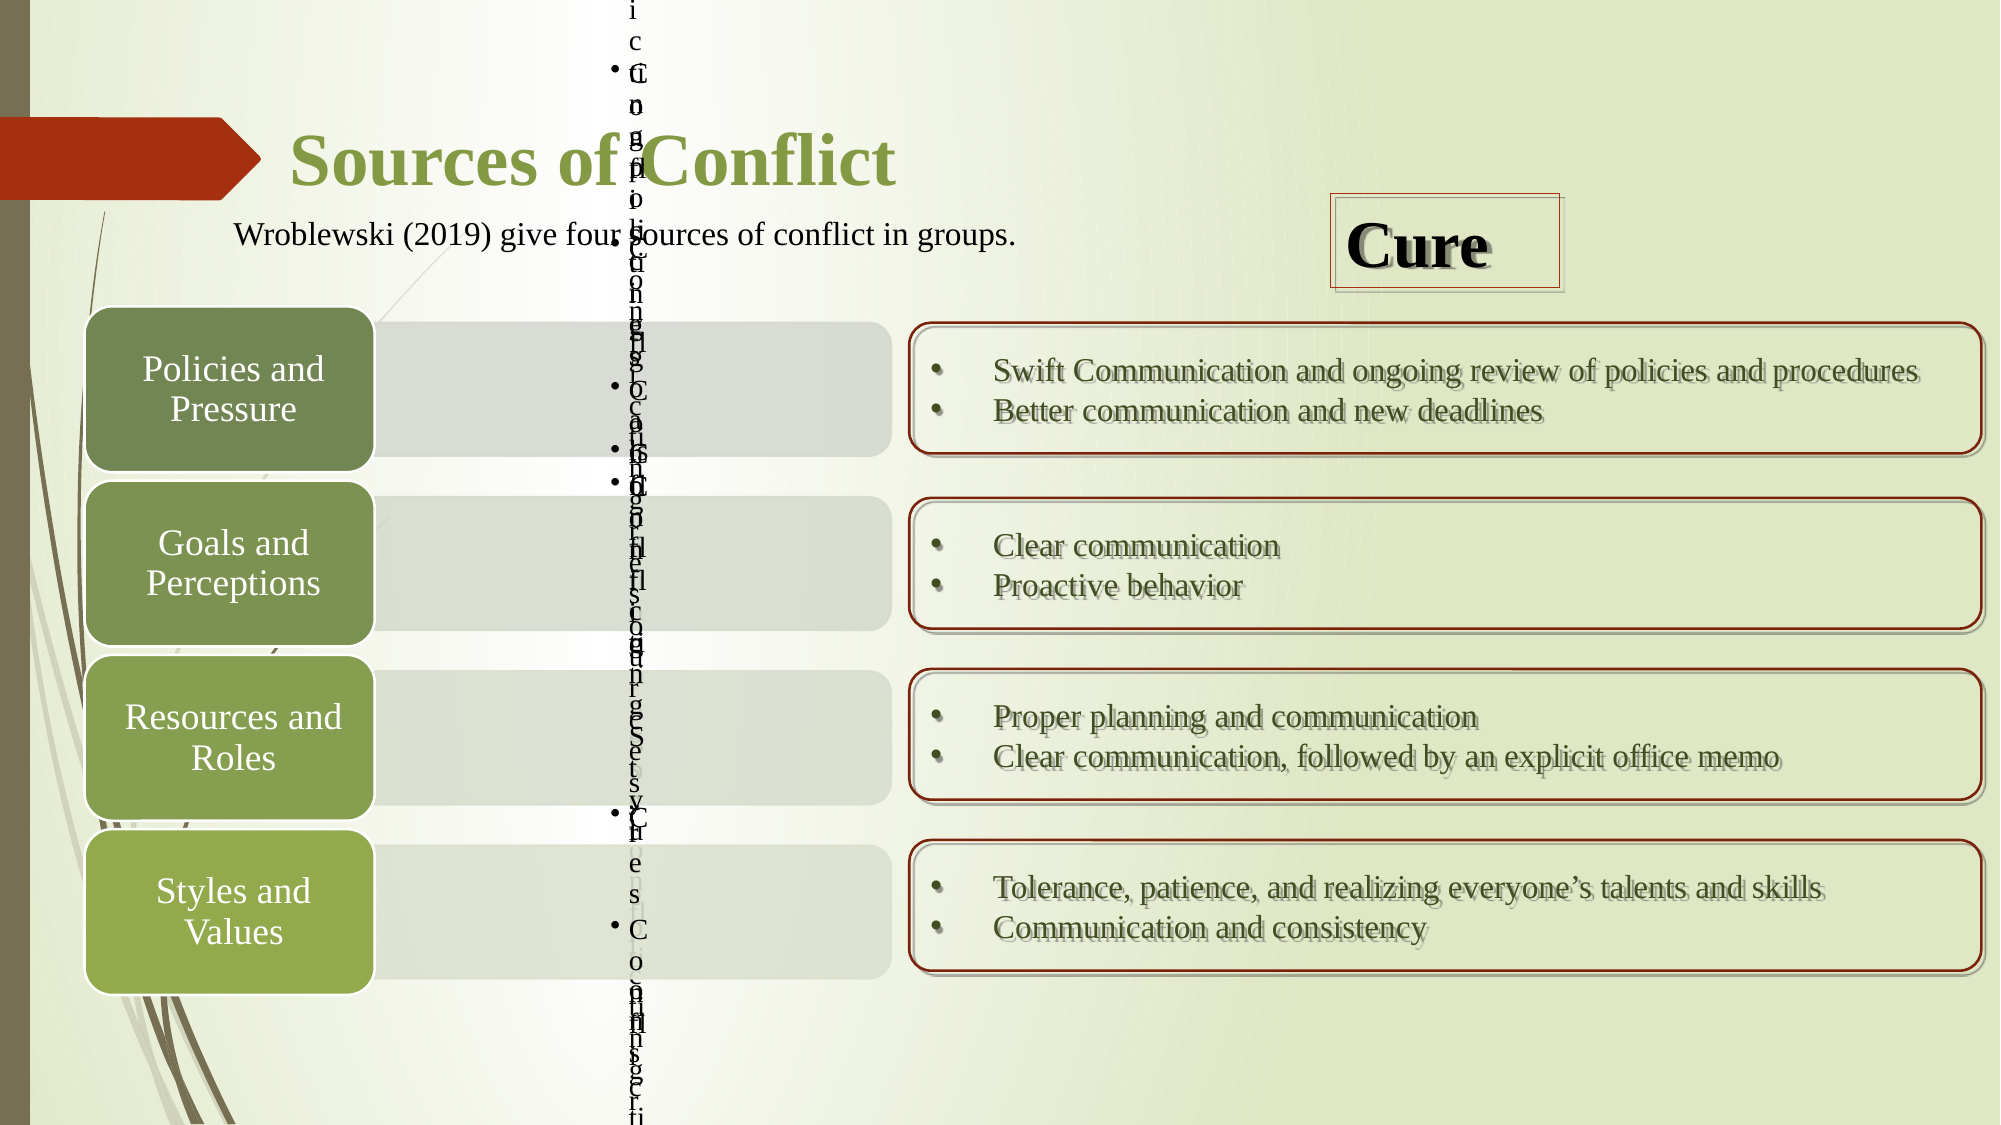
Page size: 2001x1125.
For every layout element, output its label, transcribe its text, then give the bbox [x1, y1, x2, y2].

text_box Wroblewski (2019) give four sources of conflict in groups. [218, 205, 1139, 260]
text_box Styles and Values [84, 829, 375, 996]
text_box Proper planning and communication Clear communication, followed by an explicit office memo [909, 668, 1982, 800]
text_box Goals and Perceptions [84, 480, 375, 647]
text_box Conflicting Styles Conflicting values [374, 845, 891, 979]
text_box Swift Communication and ongoing review of policies and procedures Better communication and new deadlines [909, 322, 1982, 454]
text_box Conflicting policies Conflicting pressure [374, 322, 891, 456]
text_box Conflicting resources Conflicting roles [374, 671, 891, 805]
text_box Tolerance, patience, and realizing everyone’s talents and skills Communication and consistency [909, 839, 1982, 971]
title Sources of Conflict [274, 102, 1695, 219]
text_box Clear communication Proactive behavior [909, 497, 1982, 629]
text_box Conflicting goals Conflicting perceptions [374, 497, 891, 630]
text_box Cure [1330, 193, 1560, 288]
text_box Resources and Roles [84, 654, 375, 821]
text_box Policies and Pressure [84, 306, 375, 473]
